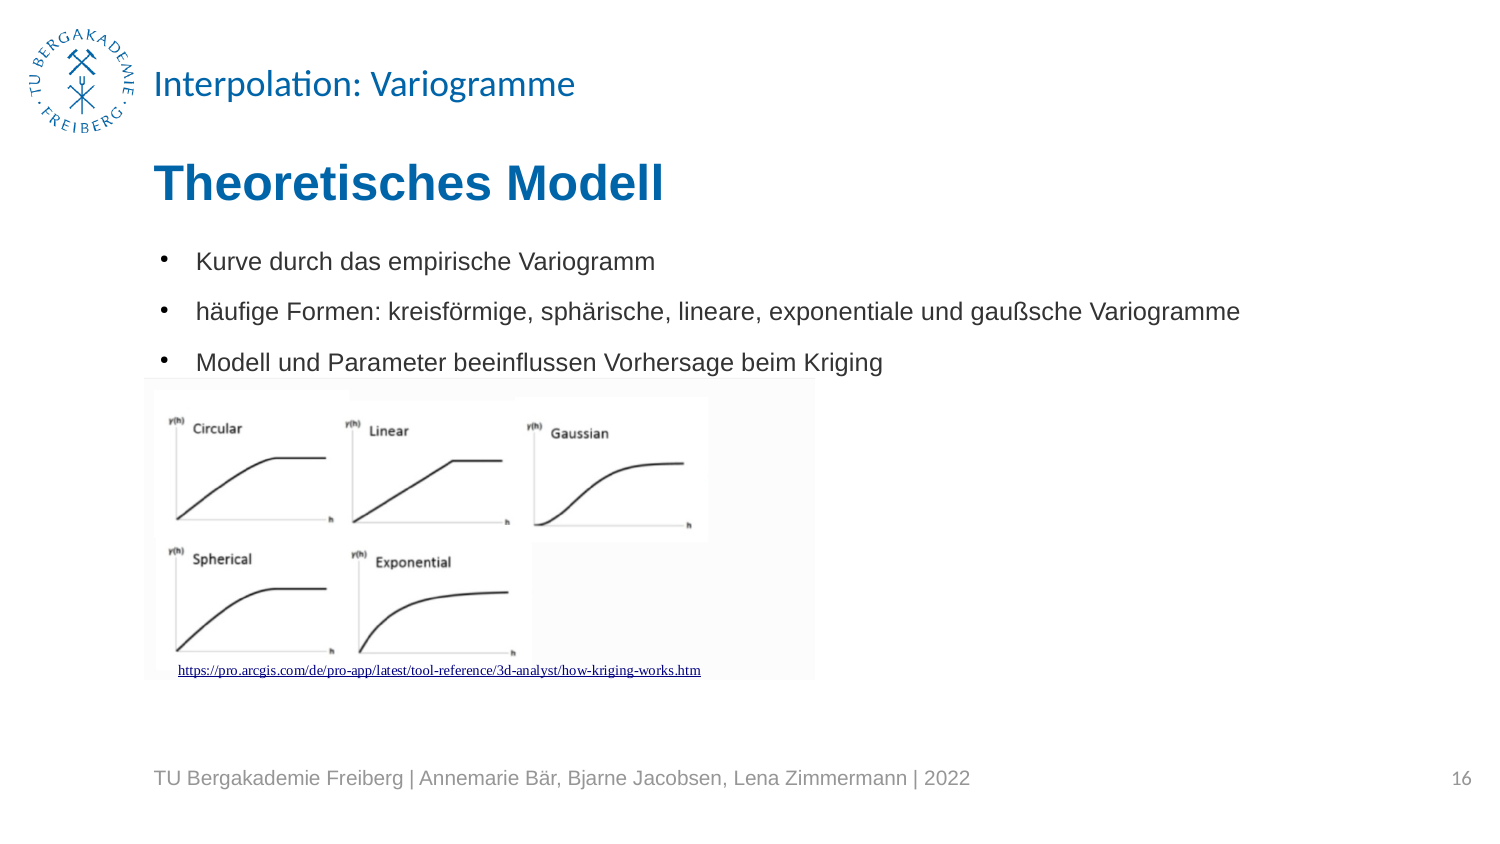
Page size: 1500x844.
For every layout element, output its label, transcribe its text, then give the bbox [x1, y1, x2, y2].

title Interpolation: Variogramme [153, 29, 1353, 133]
list Kurve durch das empirische Variogramm häufige Formen: kreisförmige, sphärische, lineare, exponentiale und gaußsche Variogramme Modell und Parameter beeinflussen Vorhersage beim Kriging [147, 244, 1347, 378]
picture [144, 377, 815, 543]
slide_number <Foliennummer> [1352, 764, 1473, 825]
footer TU Bergakademie Freiberg | Annemarie Bär, Bjarne Jacobsen, Lena Zimmermann | 2022 [153, 764, 1353, 824]
list Theoretisches Modell [153, 150, 1353, 221]
picture [29, 29, 134, 133]
chart [141, 543, 1146, 721]
